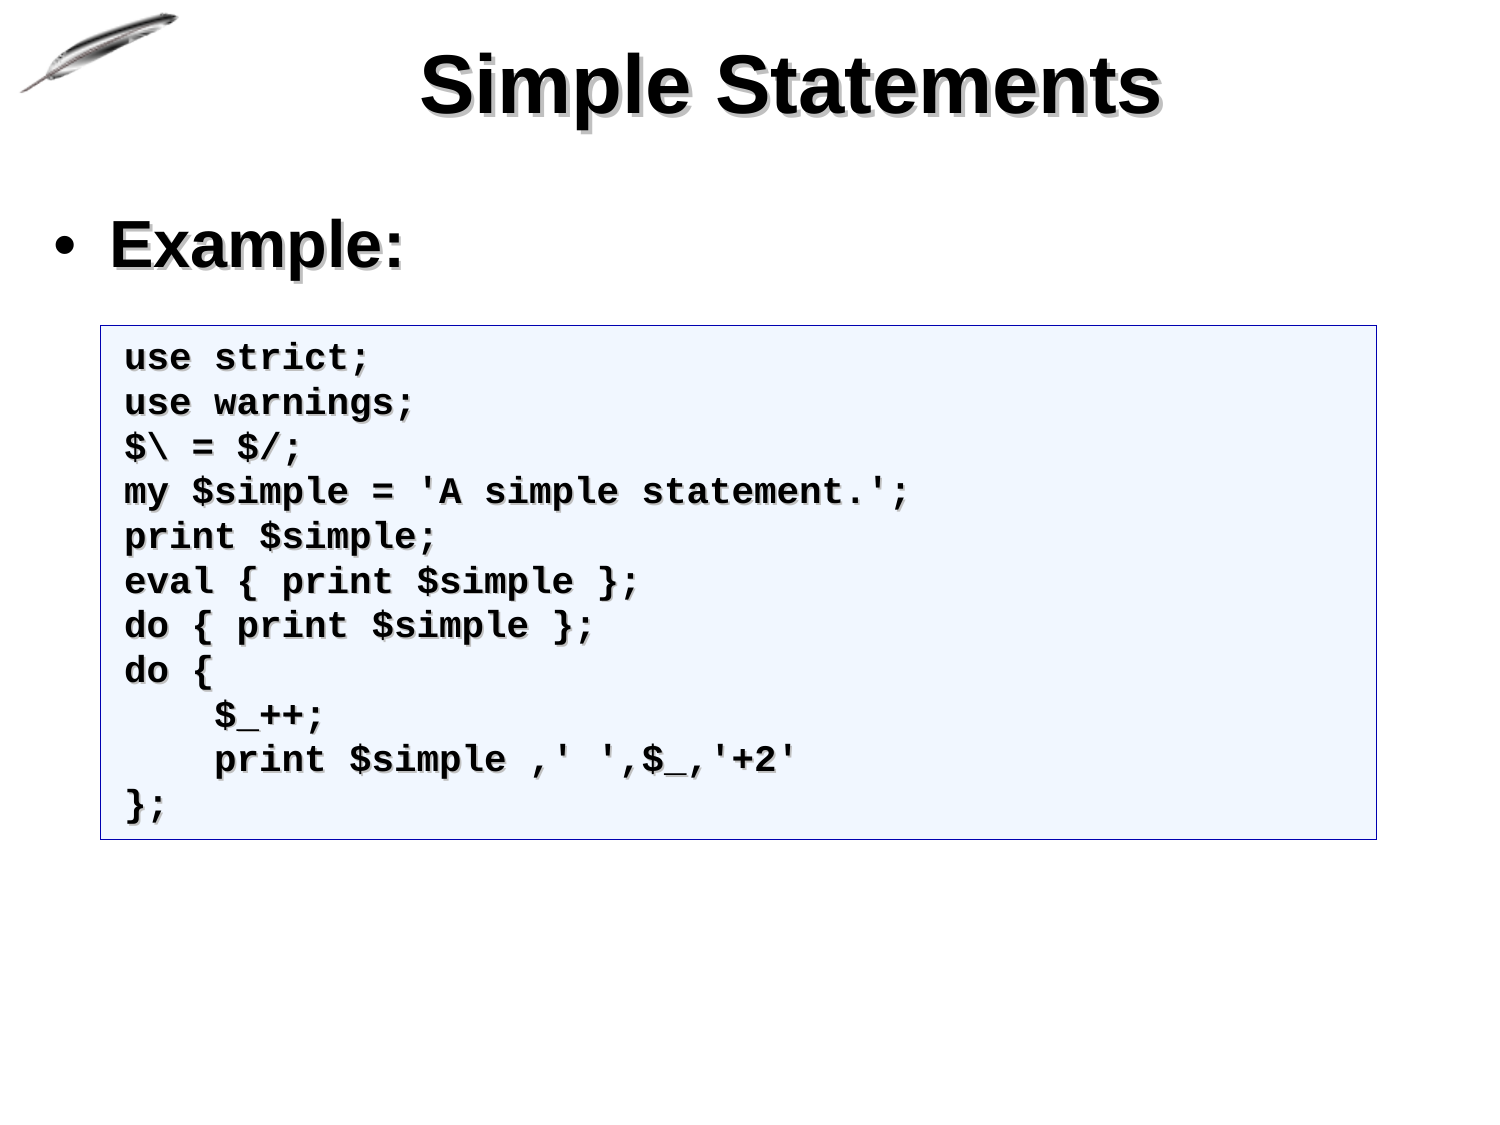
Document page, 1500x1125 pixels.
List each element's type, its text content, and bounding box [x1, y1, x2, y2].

text_box use strict; use warnings; $\ = $/; my $simple = 'A simple statement.'; print $simple; eval { print $simple }; do { print $simple }; do { $_++; print $simple ,' ',$_,'+2' }; [100, 324, 1377, 840]
list Example: [53, 207, 1447, 1084]
picture [16, 11, 184, 95]
title Simple Statements [419, 0, 1459, 179]
